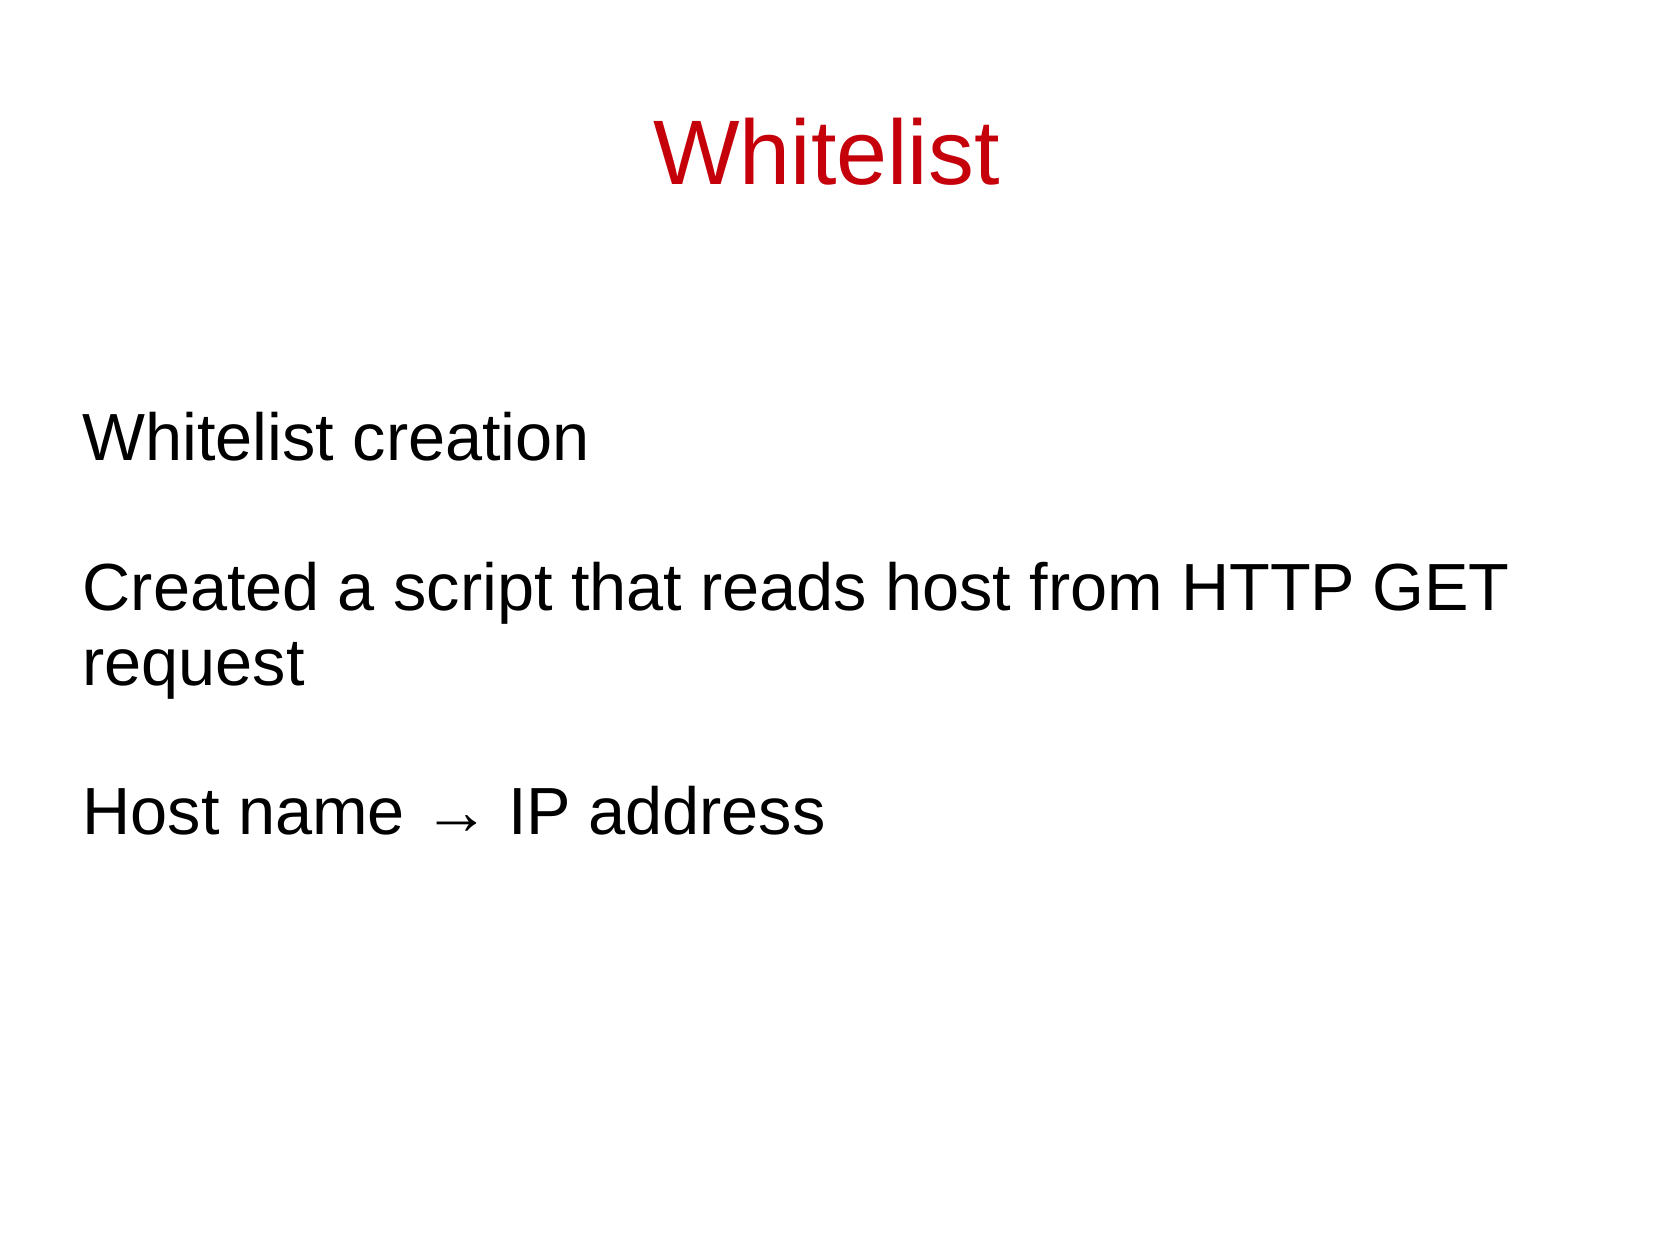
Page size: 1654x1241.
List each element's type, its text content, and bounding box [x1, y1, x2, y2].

subtitle Whitelist creation Created a script that reads host from HTTP GET request Host name → IP address [82, 290, 1571, 1109]
title Whitelist [82, 49, 1571, 257]
